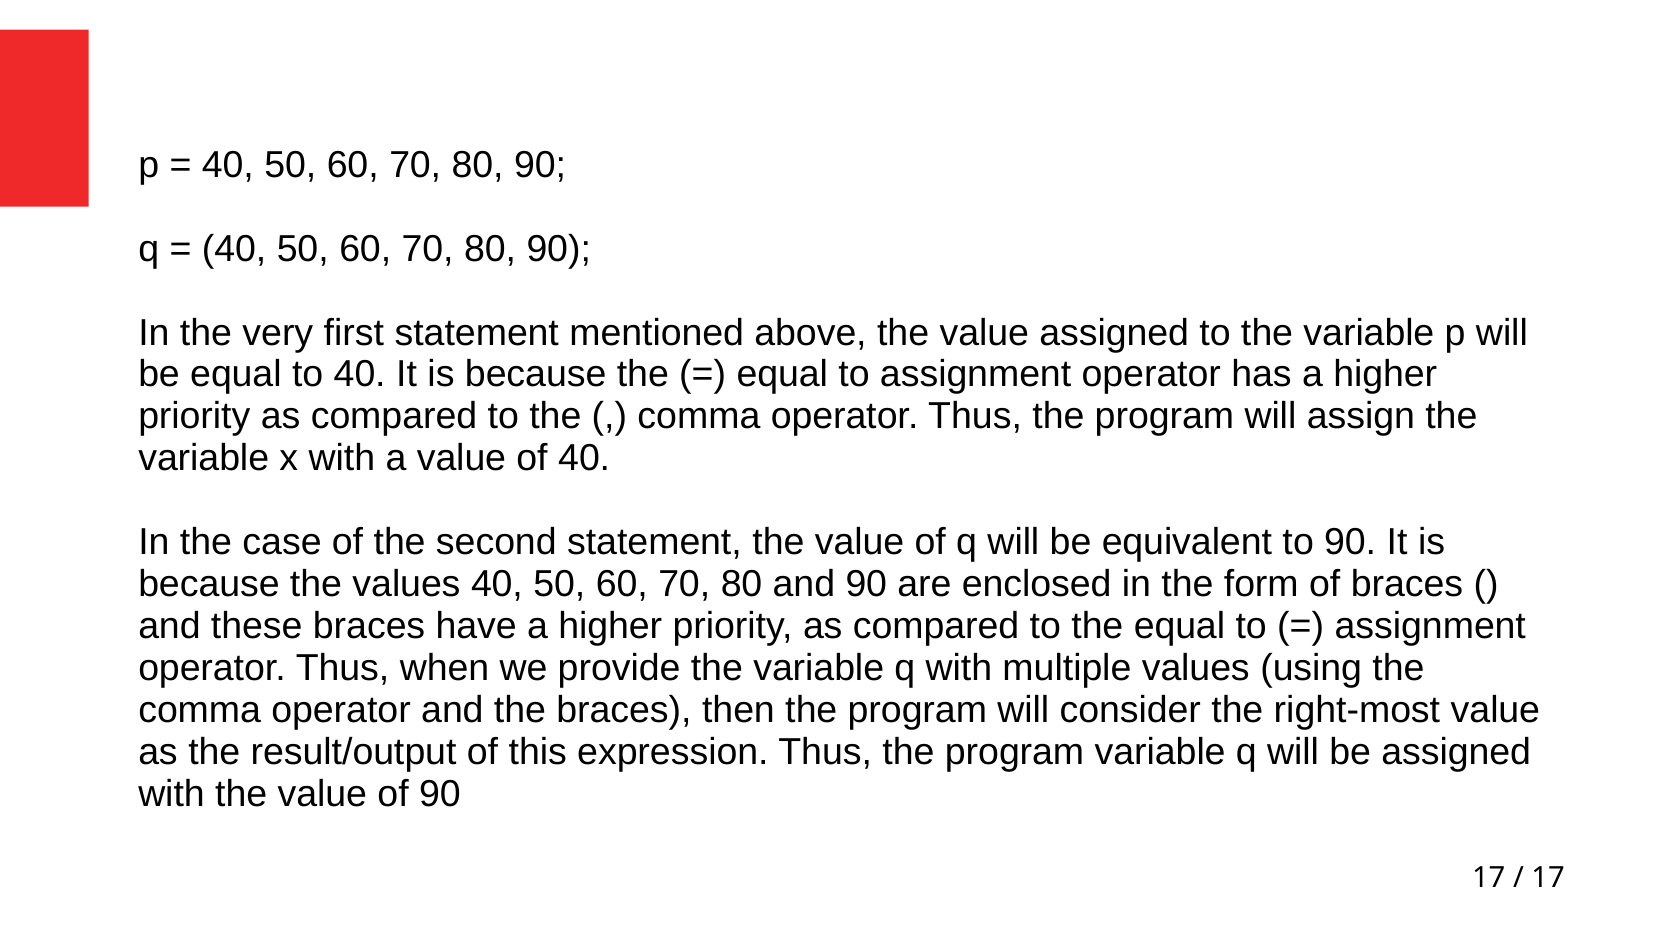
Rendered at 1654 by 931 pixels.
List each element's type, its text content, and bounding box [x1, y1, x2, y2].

text_box p = 40, 50, 60, 70, 80, 90; q = (40, 50, 60, 70, 80, 90); In the very first statement mentioned above, the value assigned to the variable p will be equal to 40. It is because the (=) equal to assignment operator has a higher priority as compared to the (,) comma operator. Thus, the program will assign the variable x with a value of 40. In the case of the second statement, the value of q will be equivalent to 90. It is because the values 40, 50, 60, 70, 80 and 90 are enclosed in the form of braces () and these braces have a higher priority, as compared to the equal to (=) assignment operator. Thus, when we provide the variable q with multiple values (using the comma operator and the braces), then the program will consider the right-most value as the result/output of this expression. Thus, the program variable q will be assigned with the value of 90 [123, 135, 1565, 739]
